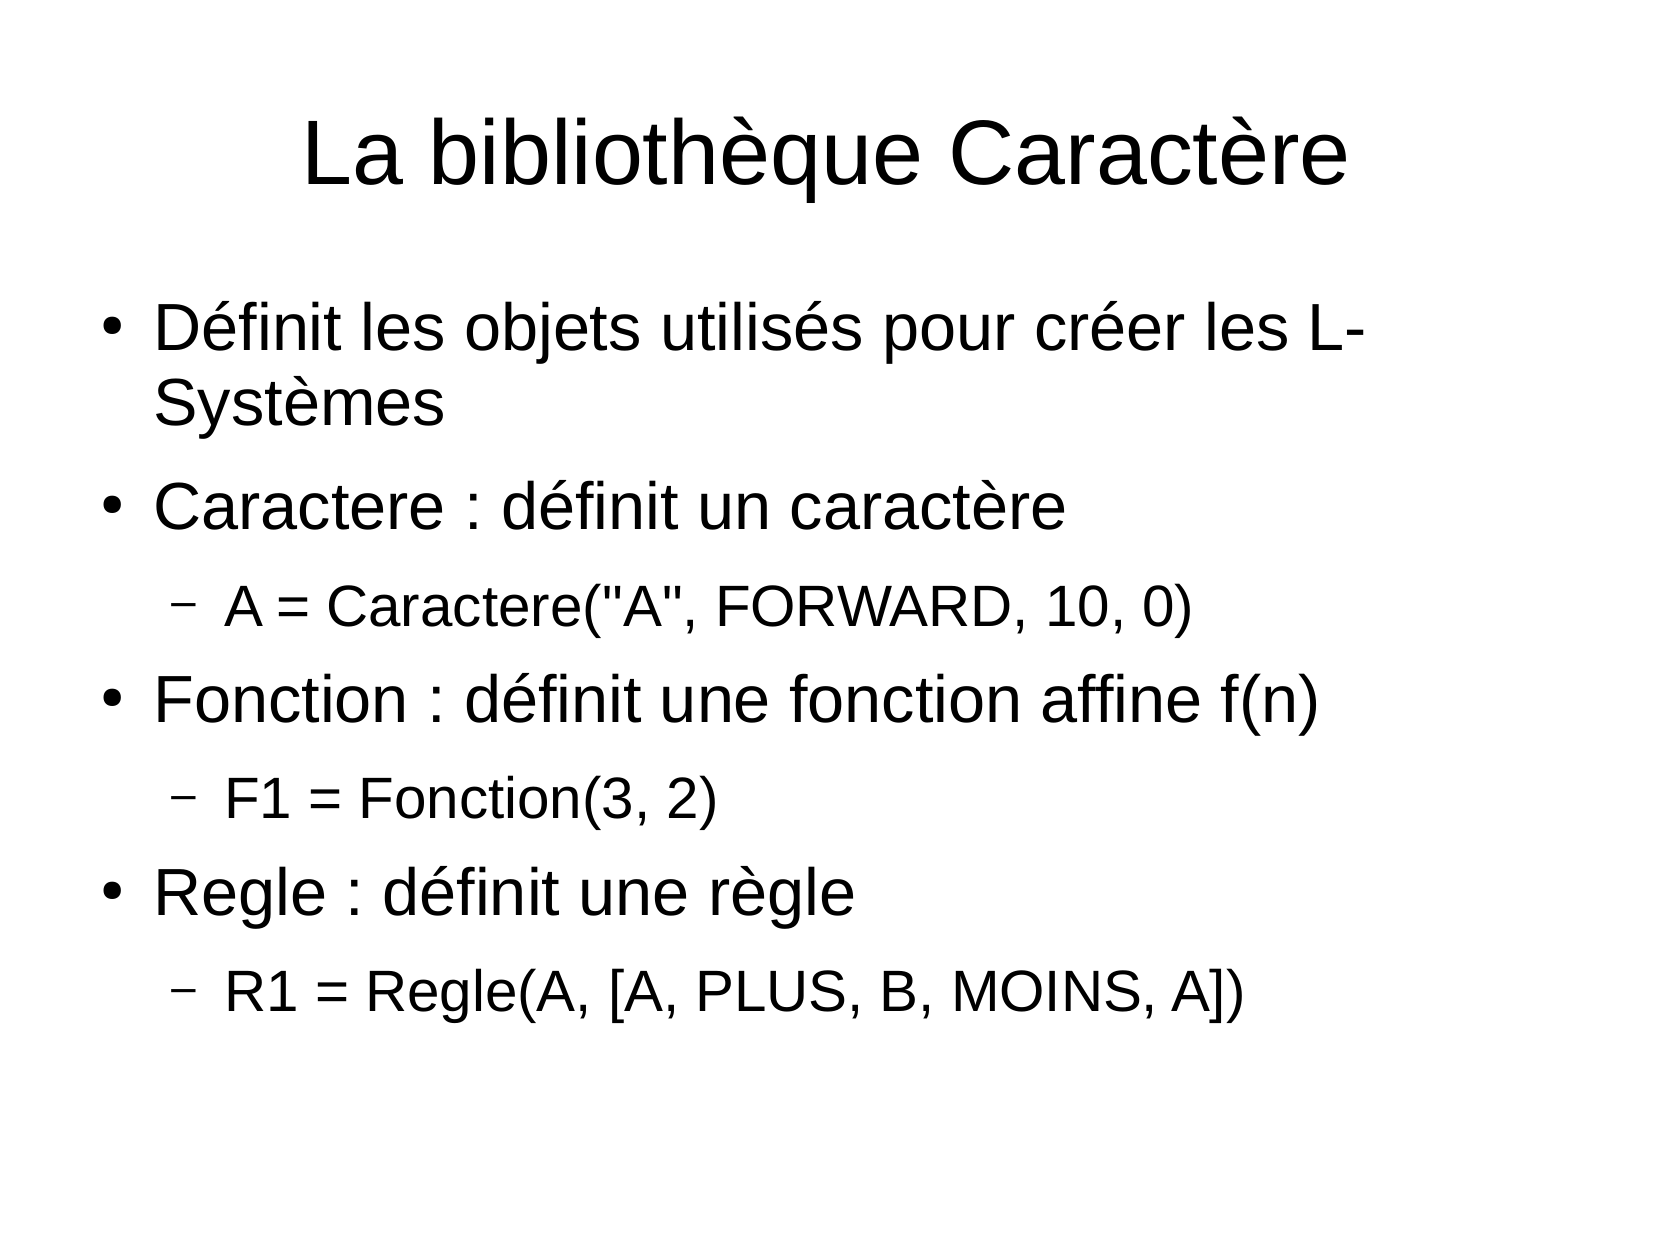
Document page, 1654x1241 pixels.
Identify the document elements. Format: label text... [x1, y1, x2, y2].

title La bibliothèque Caractère [82, 49, 1571, 257]
list Définit les objets utilisés pour créer les L-Systèmes Caractere : définit un caractère A = Caractere("A", FORWARD, 10, 0) Fonction : définit une fonction affine f(n) F1 = Fonction(3, 2) Regle : définit une règle R1 = Regle(A, [A, PLUS, B, MOINS, A]) [82, 290, 1571, 1109]
